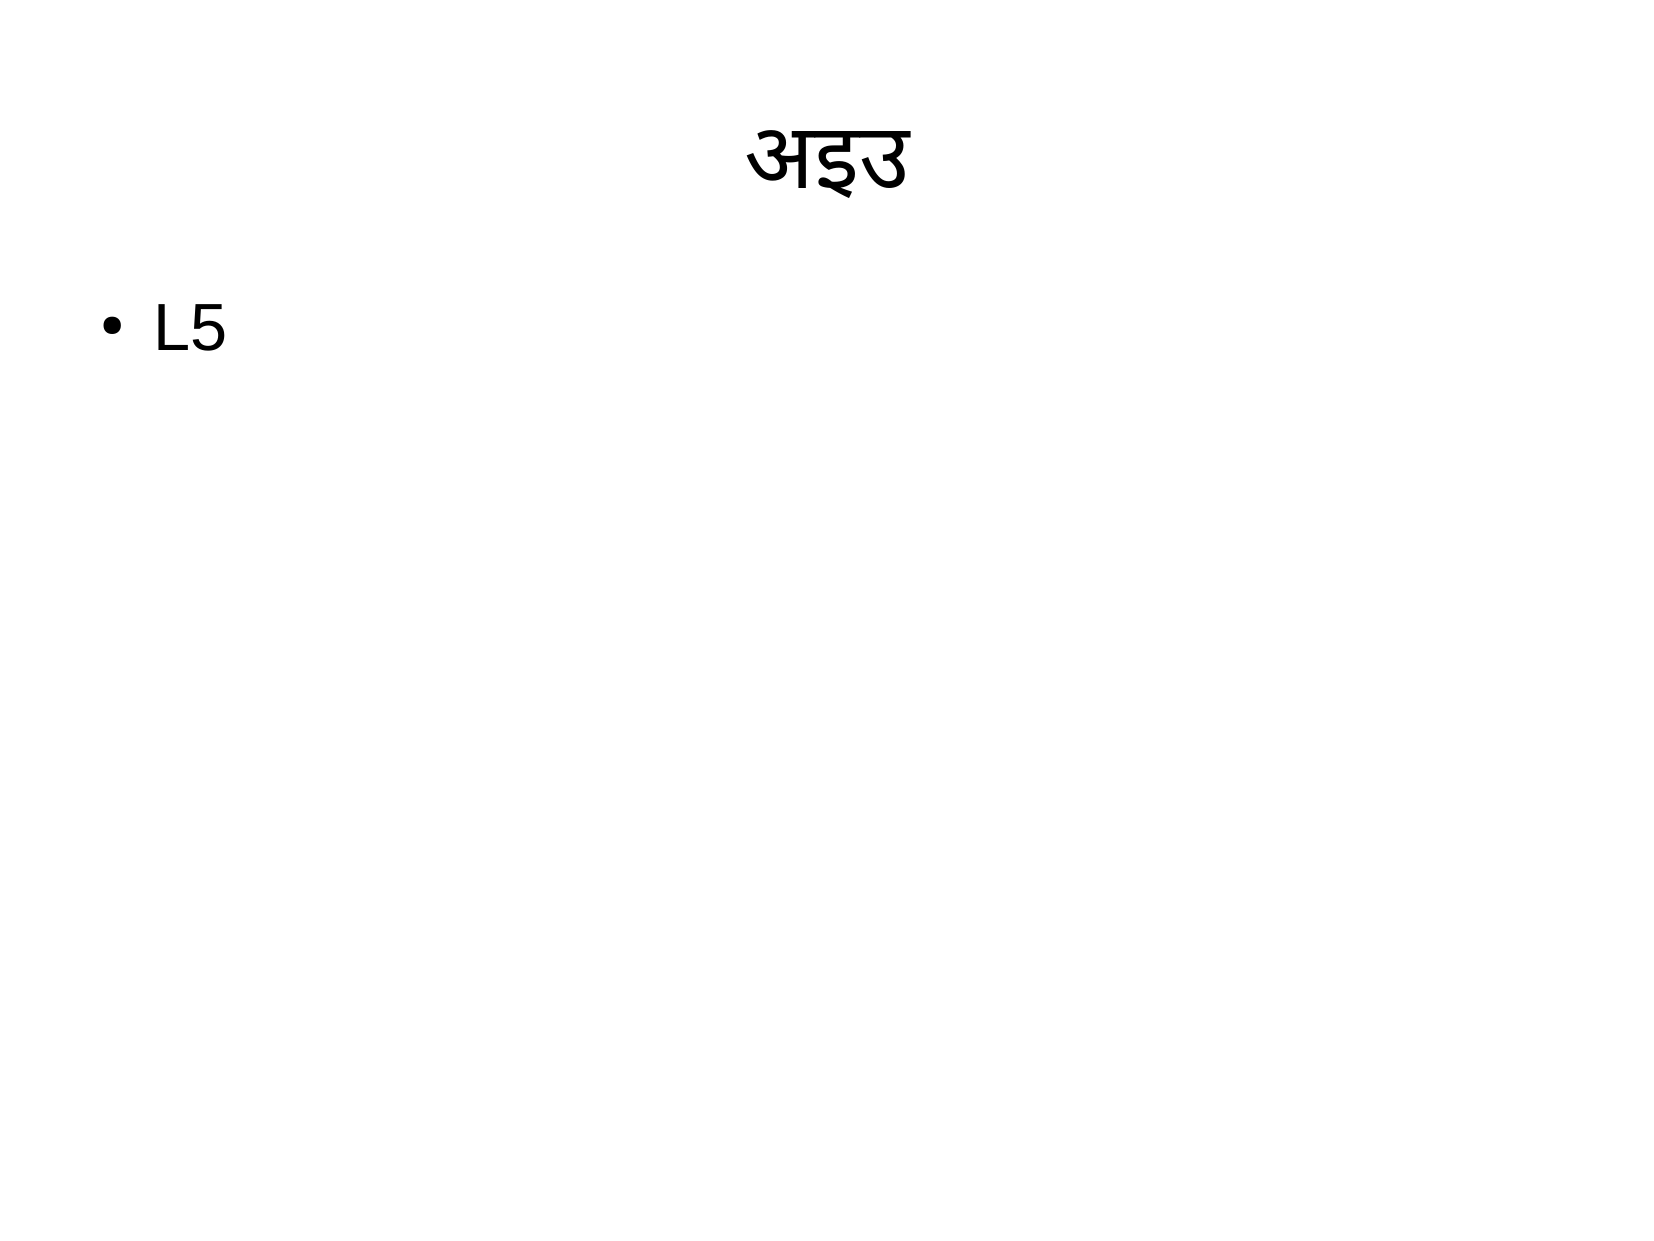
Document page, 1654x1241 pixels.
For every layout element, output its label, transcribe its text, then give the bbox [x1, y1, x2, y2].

list L5 [82, 290, 1571, 1094]
title अइउ [82, 56, 1571, 250]
